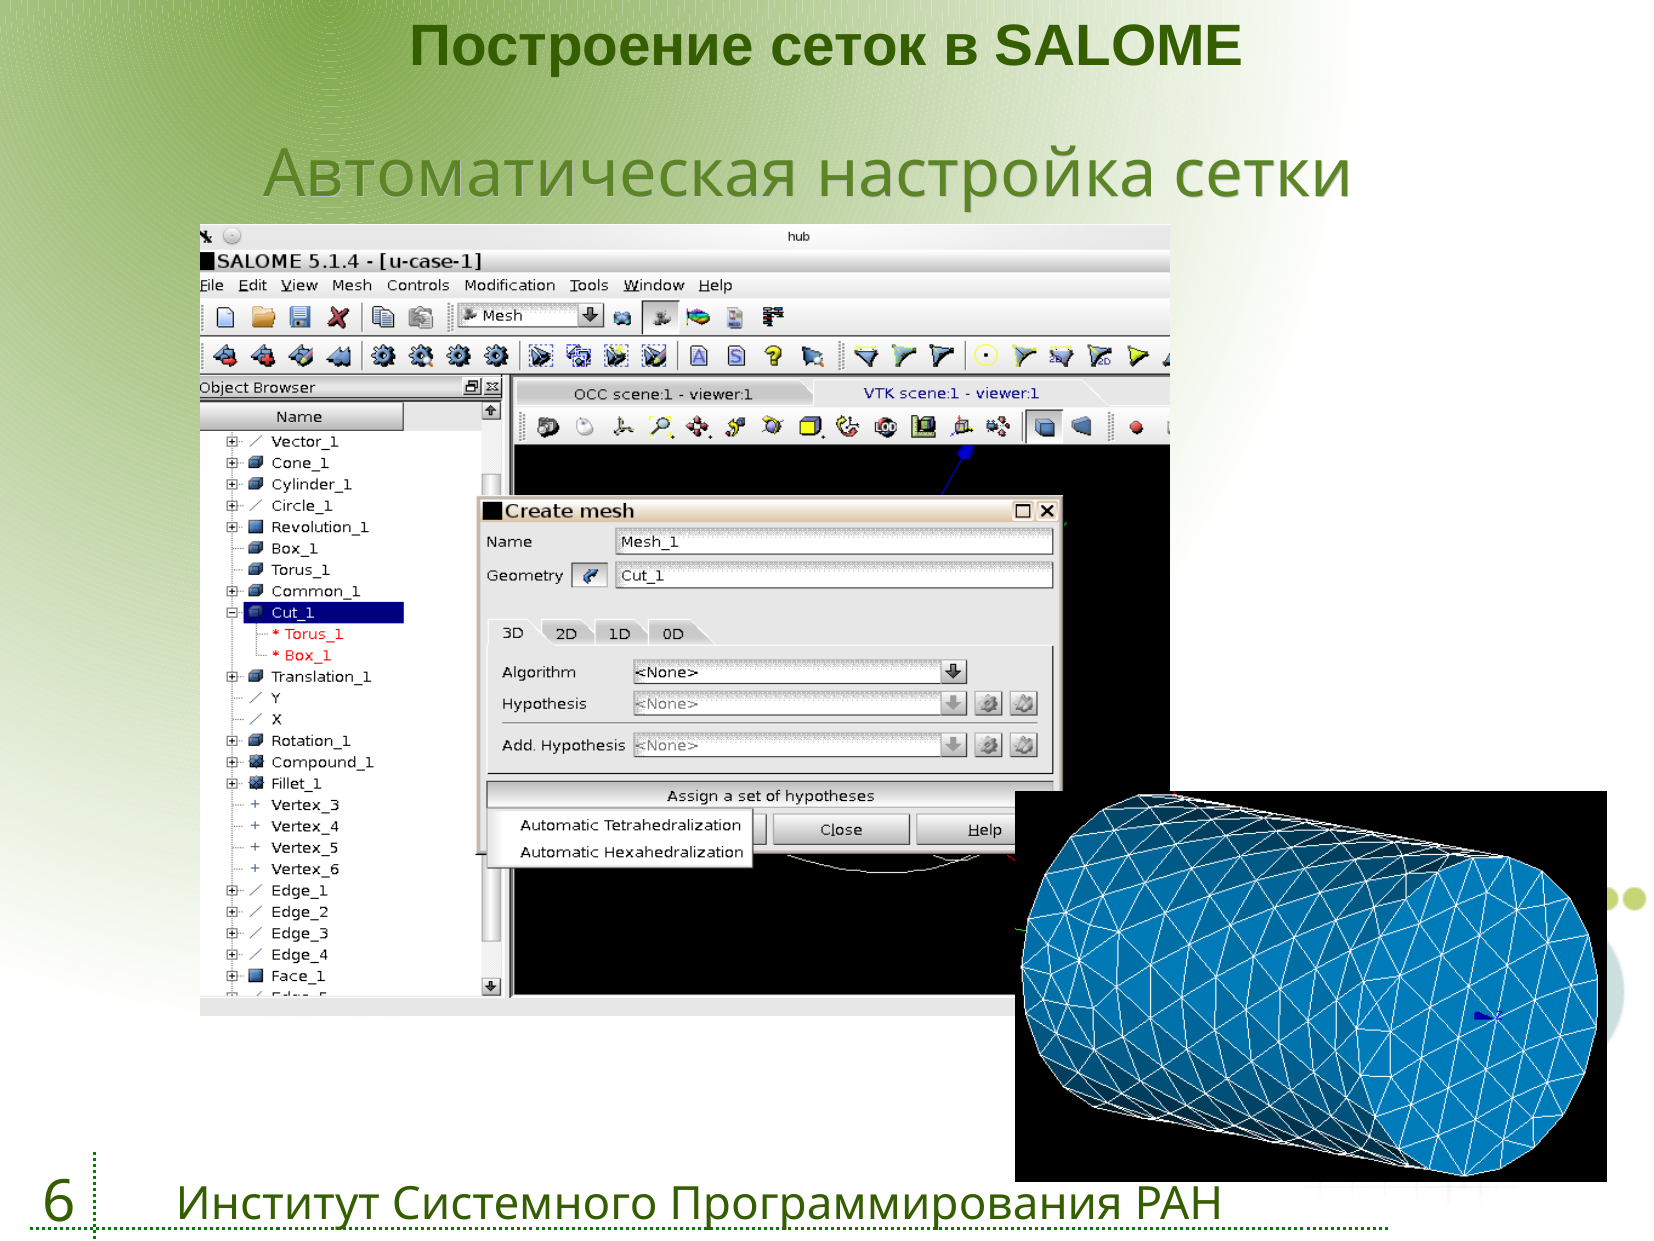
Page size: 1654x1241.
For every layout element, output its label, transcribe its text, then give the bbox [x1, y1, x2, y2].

text_box Автоматическая настройка сетки [23, 118, 1595, 215]
picture [200, 224, 1654, 1211]
